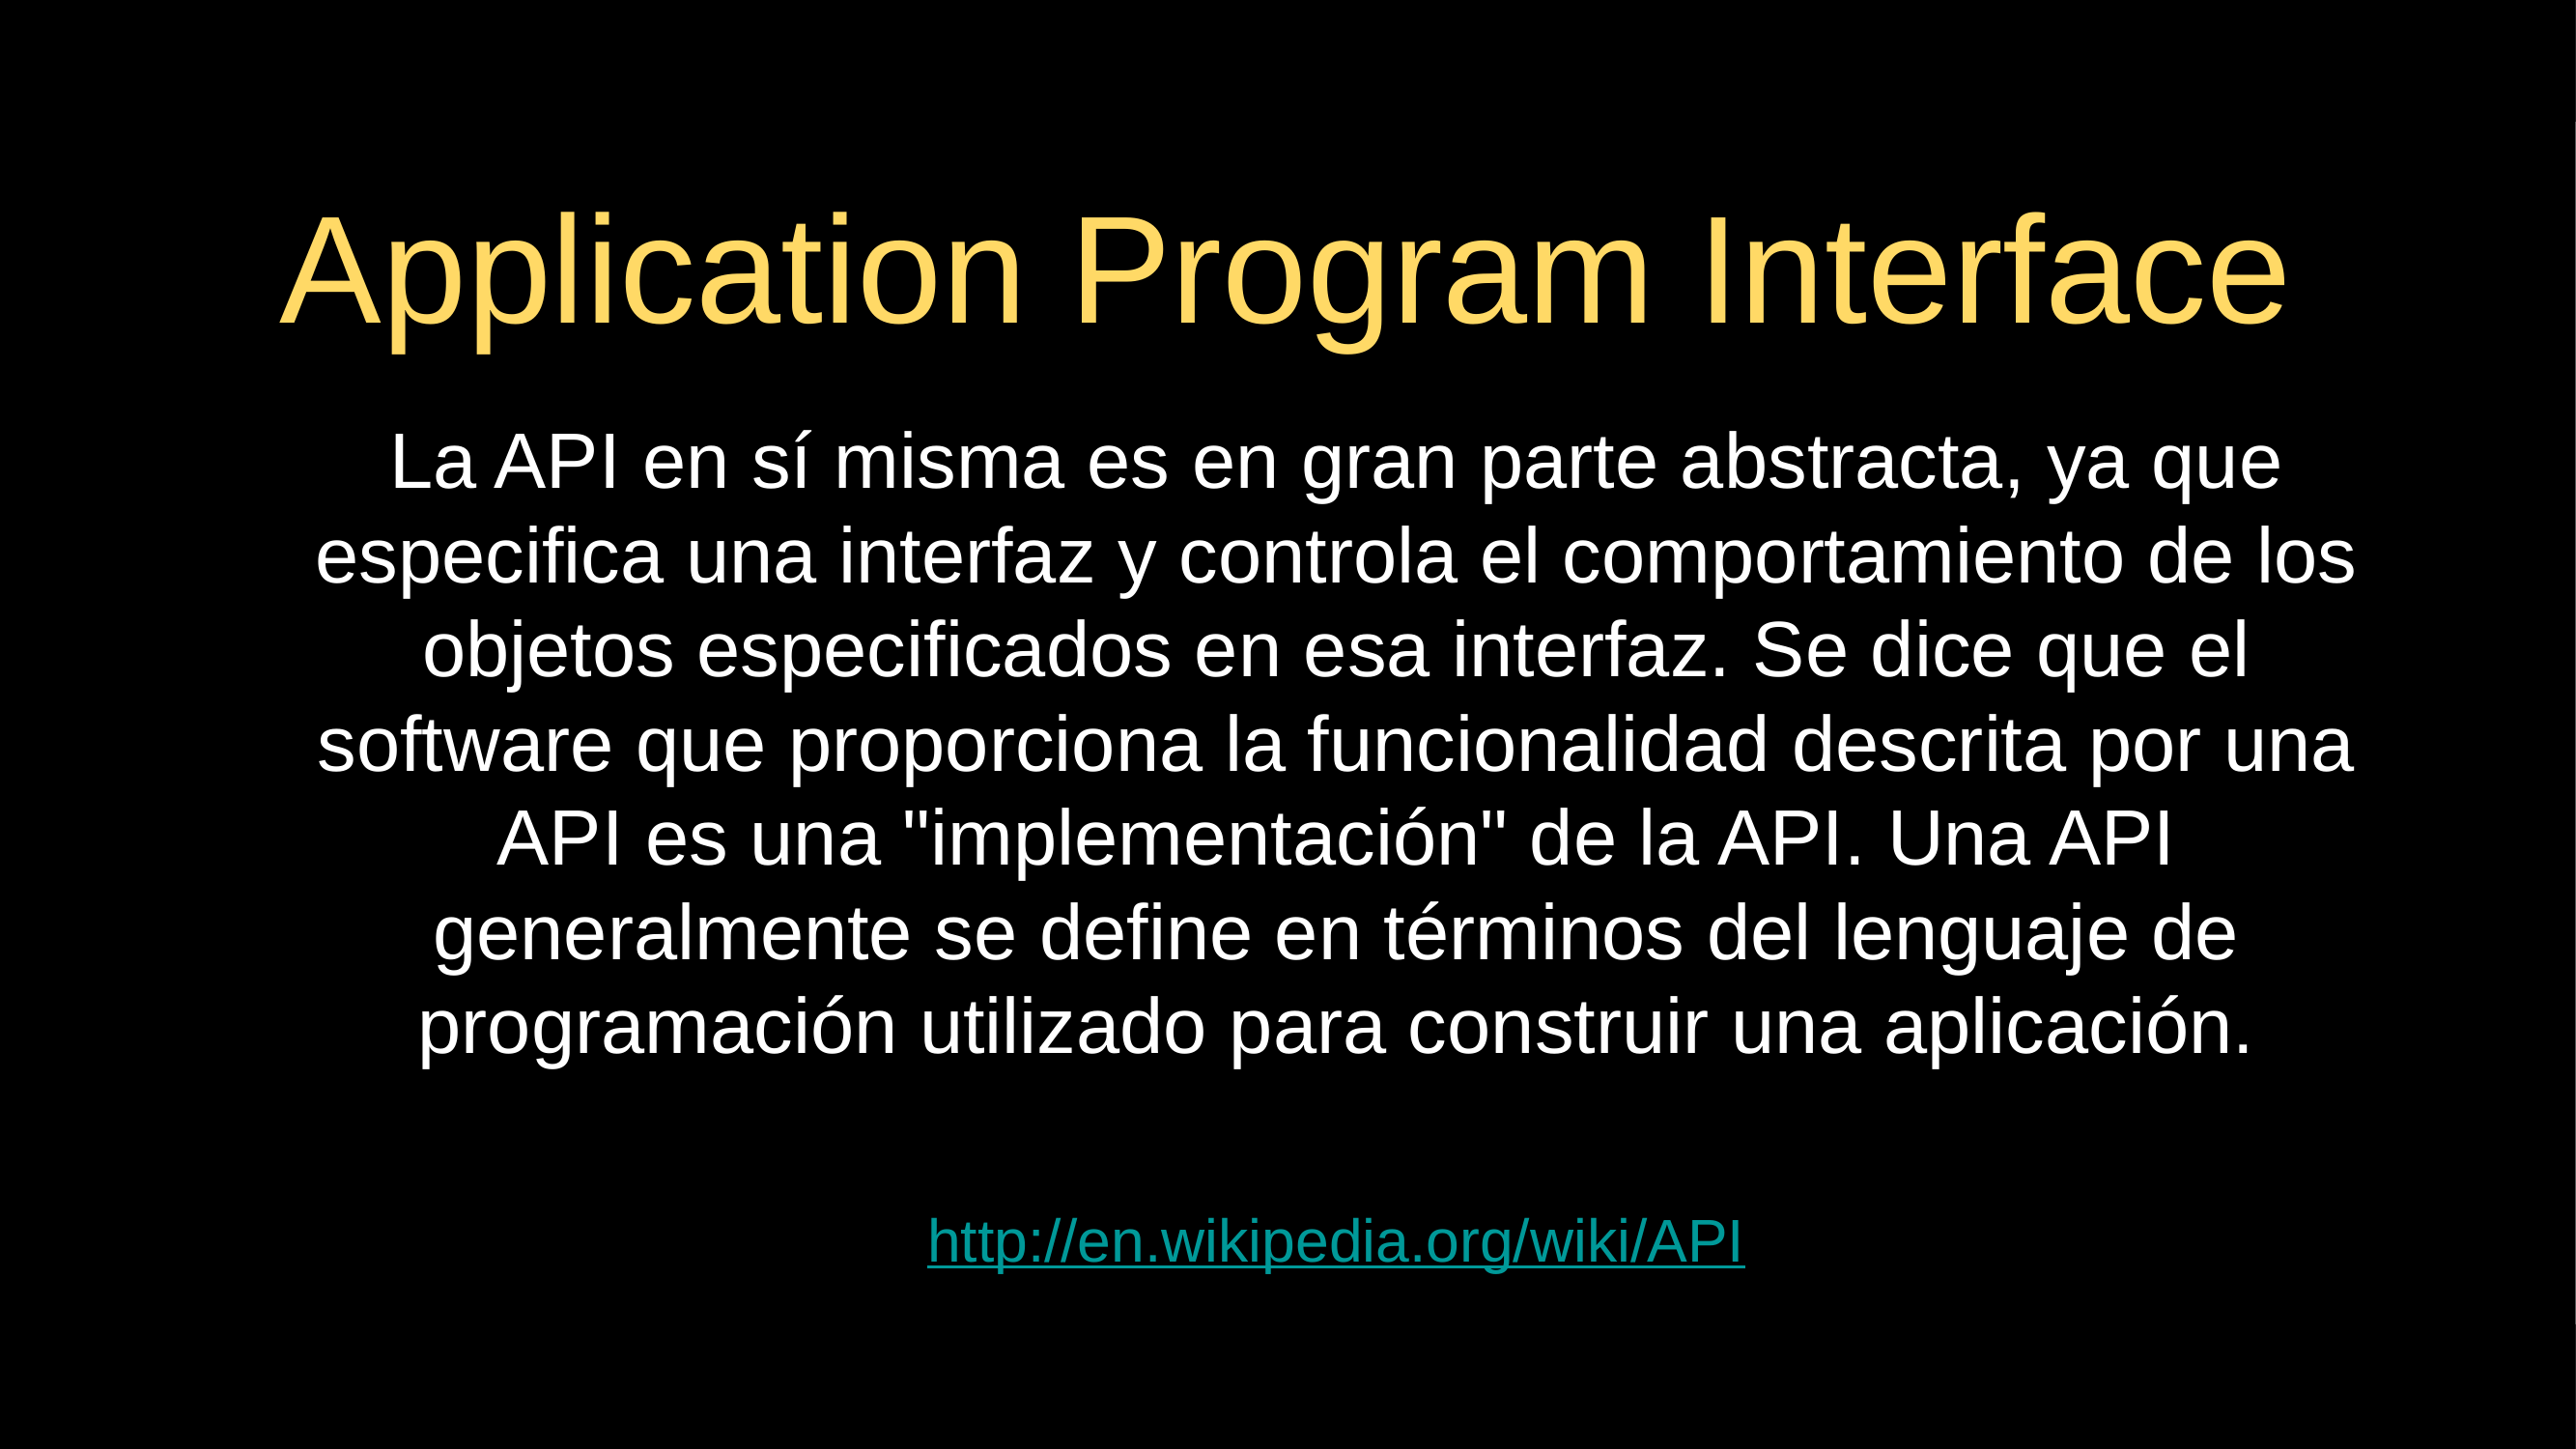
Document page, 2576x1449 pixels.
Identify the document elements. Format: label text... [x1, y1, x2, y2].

text_box http://en.wikipedia.org/wiki/API [794, 1188, 1879, 1288]
text_box La API en sí misma es en gran parte abstracta, ya que especifica una interfaz y controla el comportamiento de los objetos especificados en esa interfaz. Se dice que el software que proporciona la funcionalidad descrita por una API es una "implementación" de la API. Una API generalmente se define en términos del lenguaje de programación utilizado para construir una aplicación. [288, 402, 2386, 1078]
title Application Program Interface [183, 121, 2391, 403]
